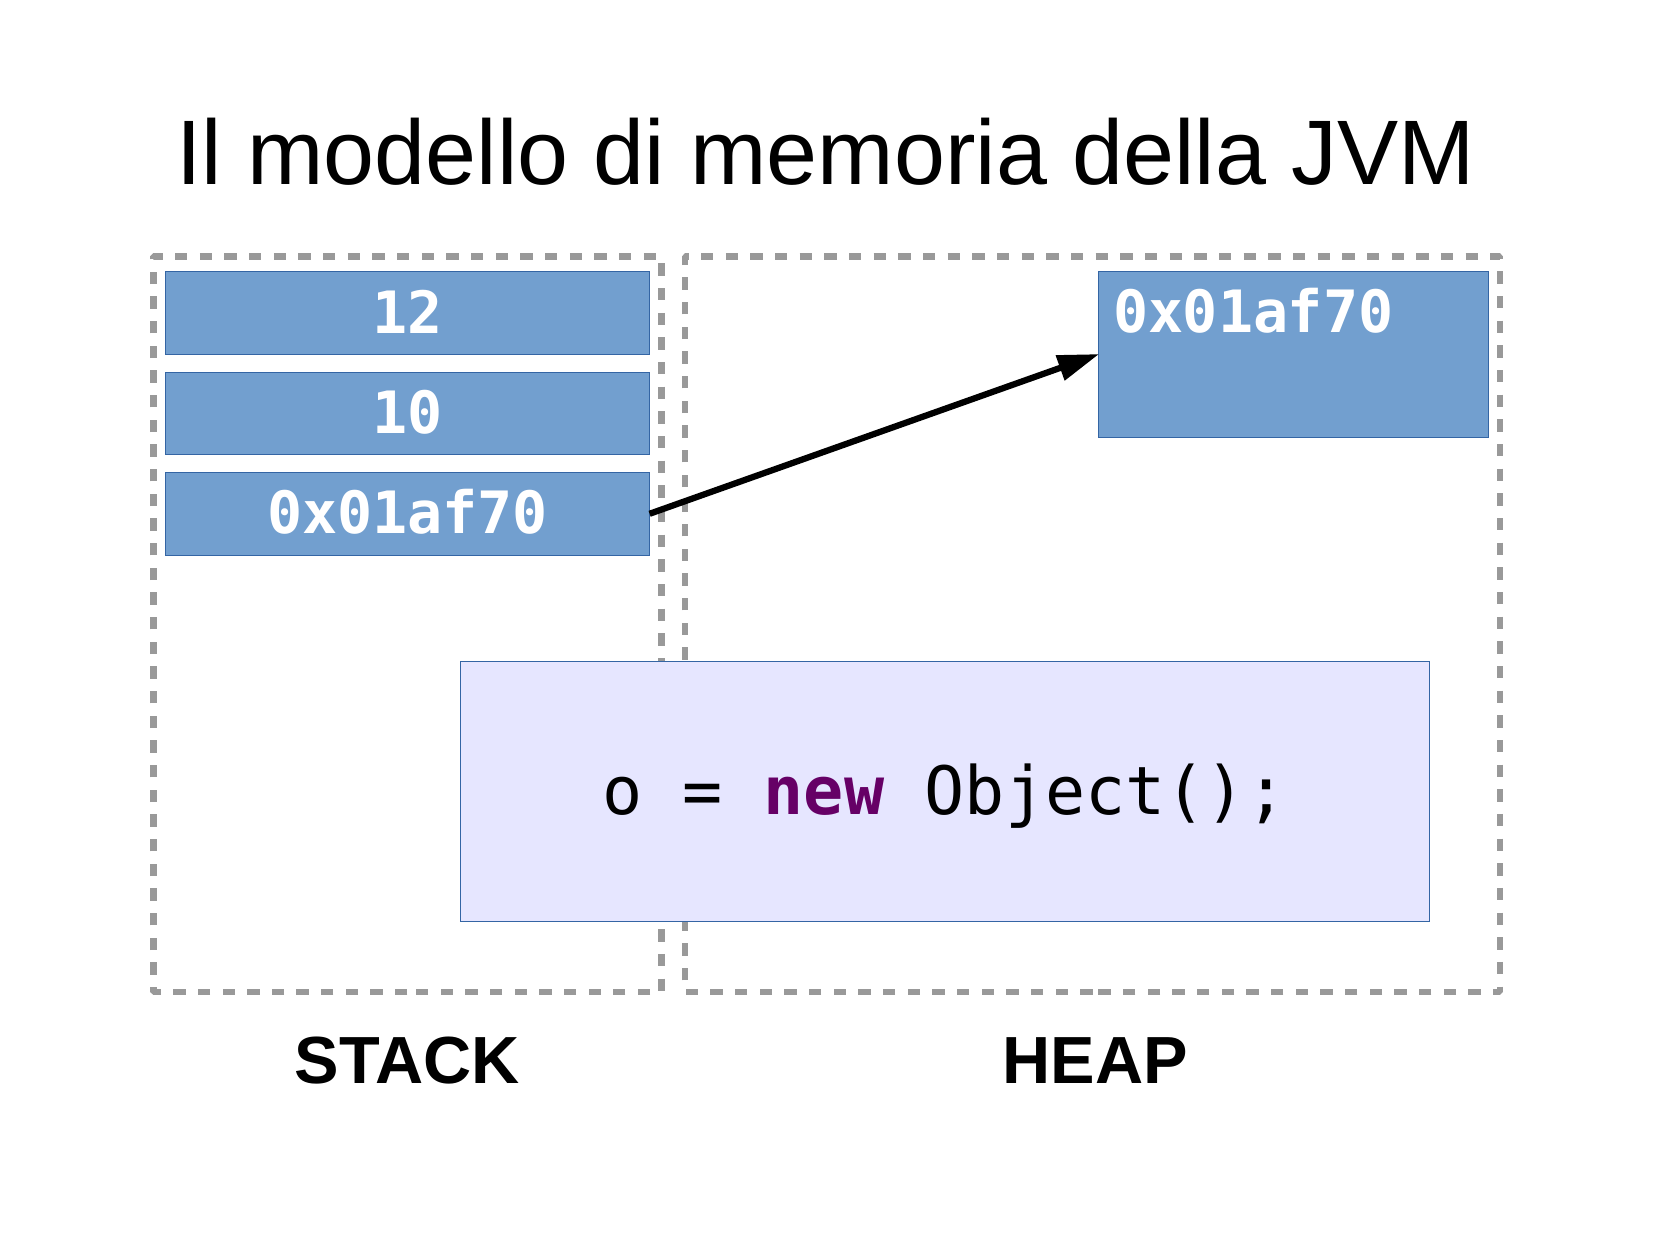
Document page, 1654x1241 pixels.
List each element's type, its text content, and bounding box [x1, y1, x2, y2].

text_box o = new Object(); [460, 661, 1430, 922]
title Il modello di memoria della JVM [82, 49, 1571, 257]
text_box 12 [165, 271, 650, 355]
text_box 0x01af70 [1098, 271, 1489, 438]
text_box HEAP [702, 1015, 1489, 1106]
text_box STACK [165, 1015, 650, 1106]
text_box 10 [165, 372, 650, 455]
text_box 0x01af70 [165, 472, 650, 556]
